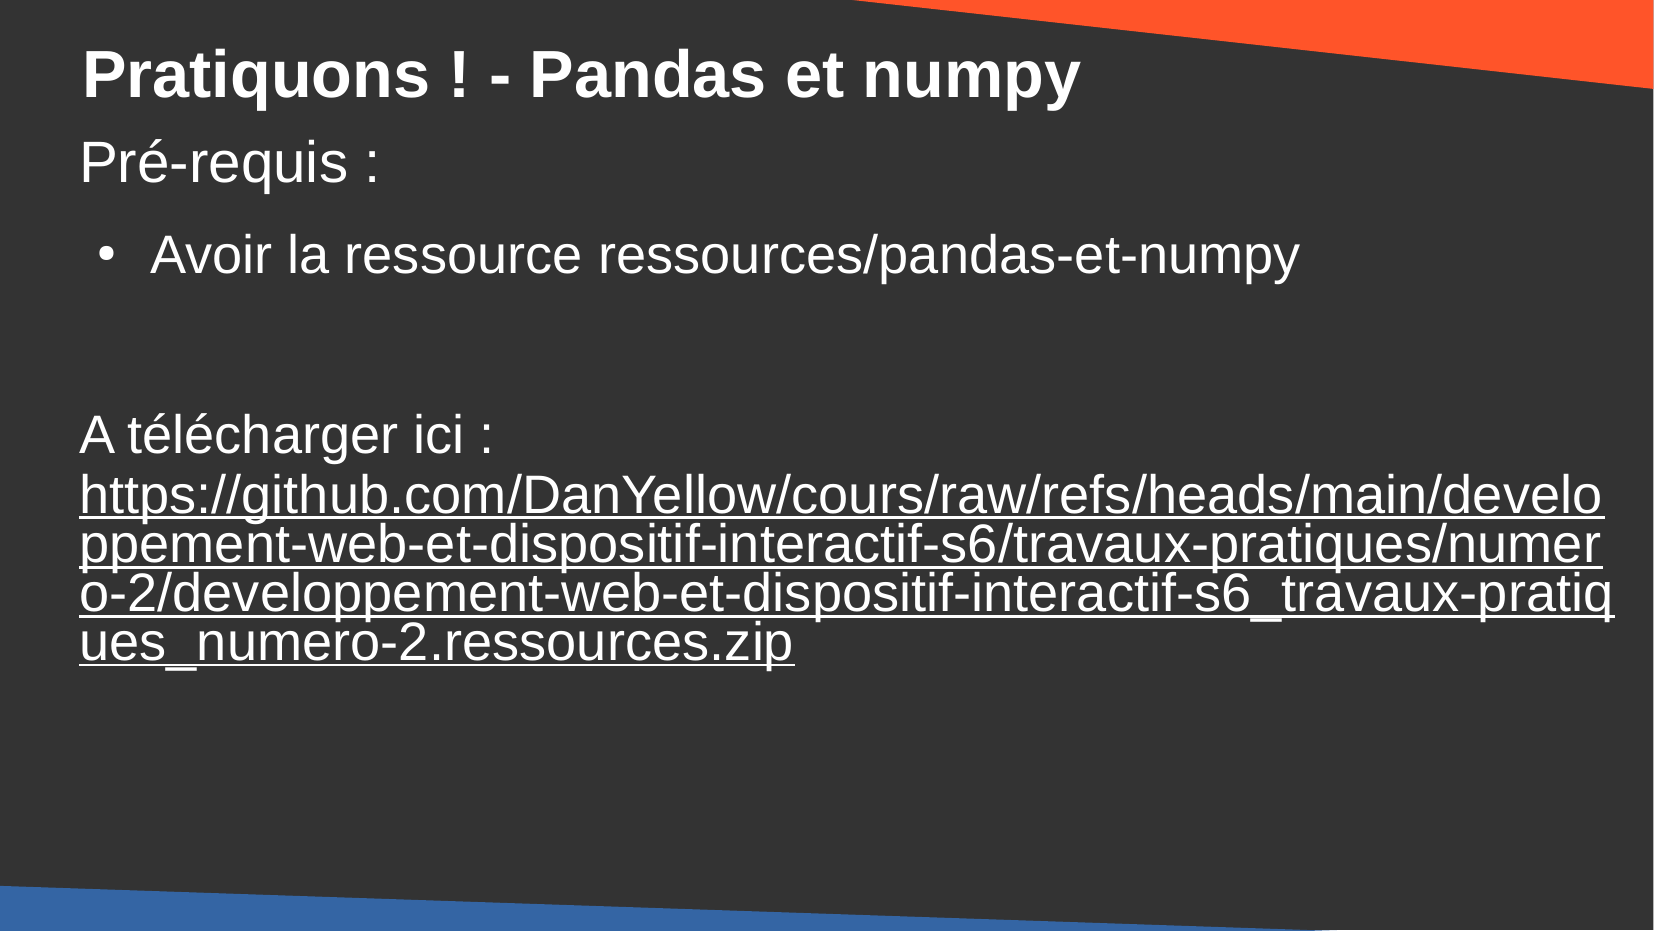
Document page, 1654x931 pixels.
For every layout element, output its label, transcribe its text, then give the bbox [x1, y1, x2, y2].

text_box [852, 0, 1654, 89]
text_box [0, 885, 1337, 931]
list Pré-requis : Avoir la ressource ressources/pandas-et-numpy A télécharger ici : https://github.com/DanYellow/cours/raw/refs/heads/main/developpement-web-et-dispositif-interactif-s6/travaux-pratiques/numero-2/developpement-web-et-dispositif-interactif-s6_travaux-pratiques_numero-2.ressources.zip [79, 129, 1619, 715]
title Pratiquons ! - Pandas et numpy [82, 37, 1571, 114]
